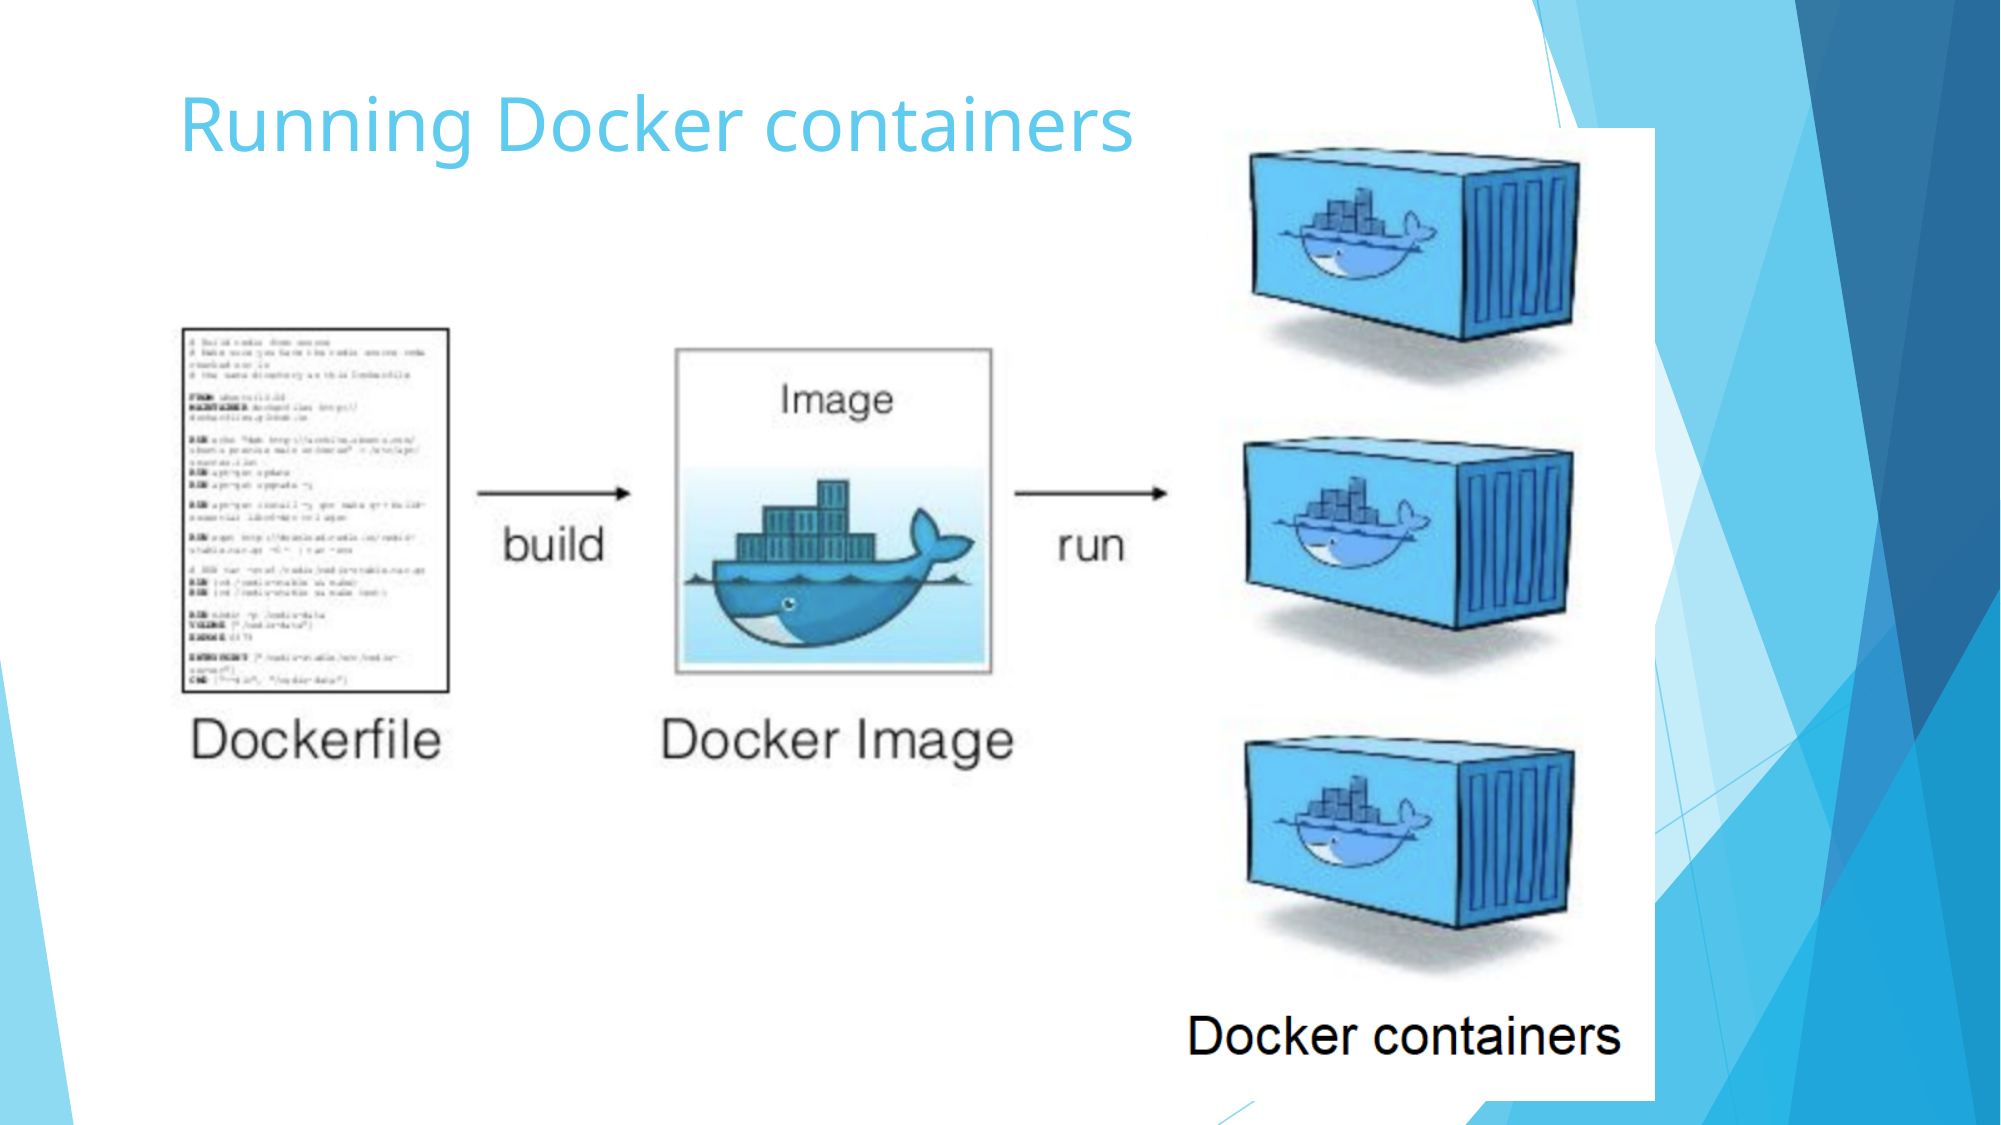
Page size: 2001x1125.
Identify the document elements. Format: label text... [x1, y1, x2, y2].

picture [82, 128, 1655, 1101]
title Running Docker containers [163, 69, 1574, 287]
